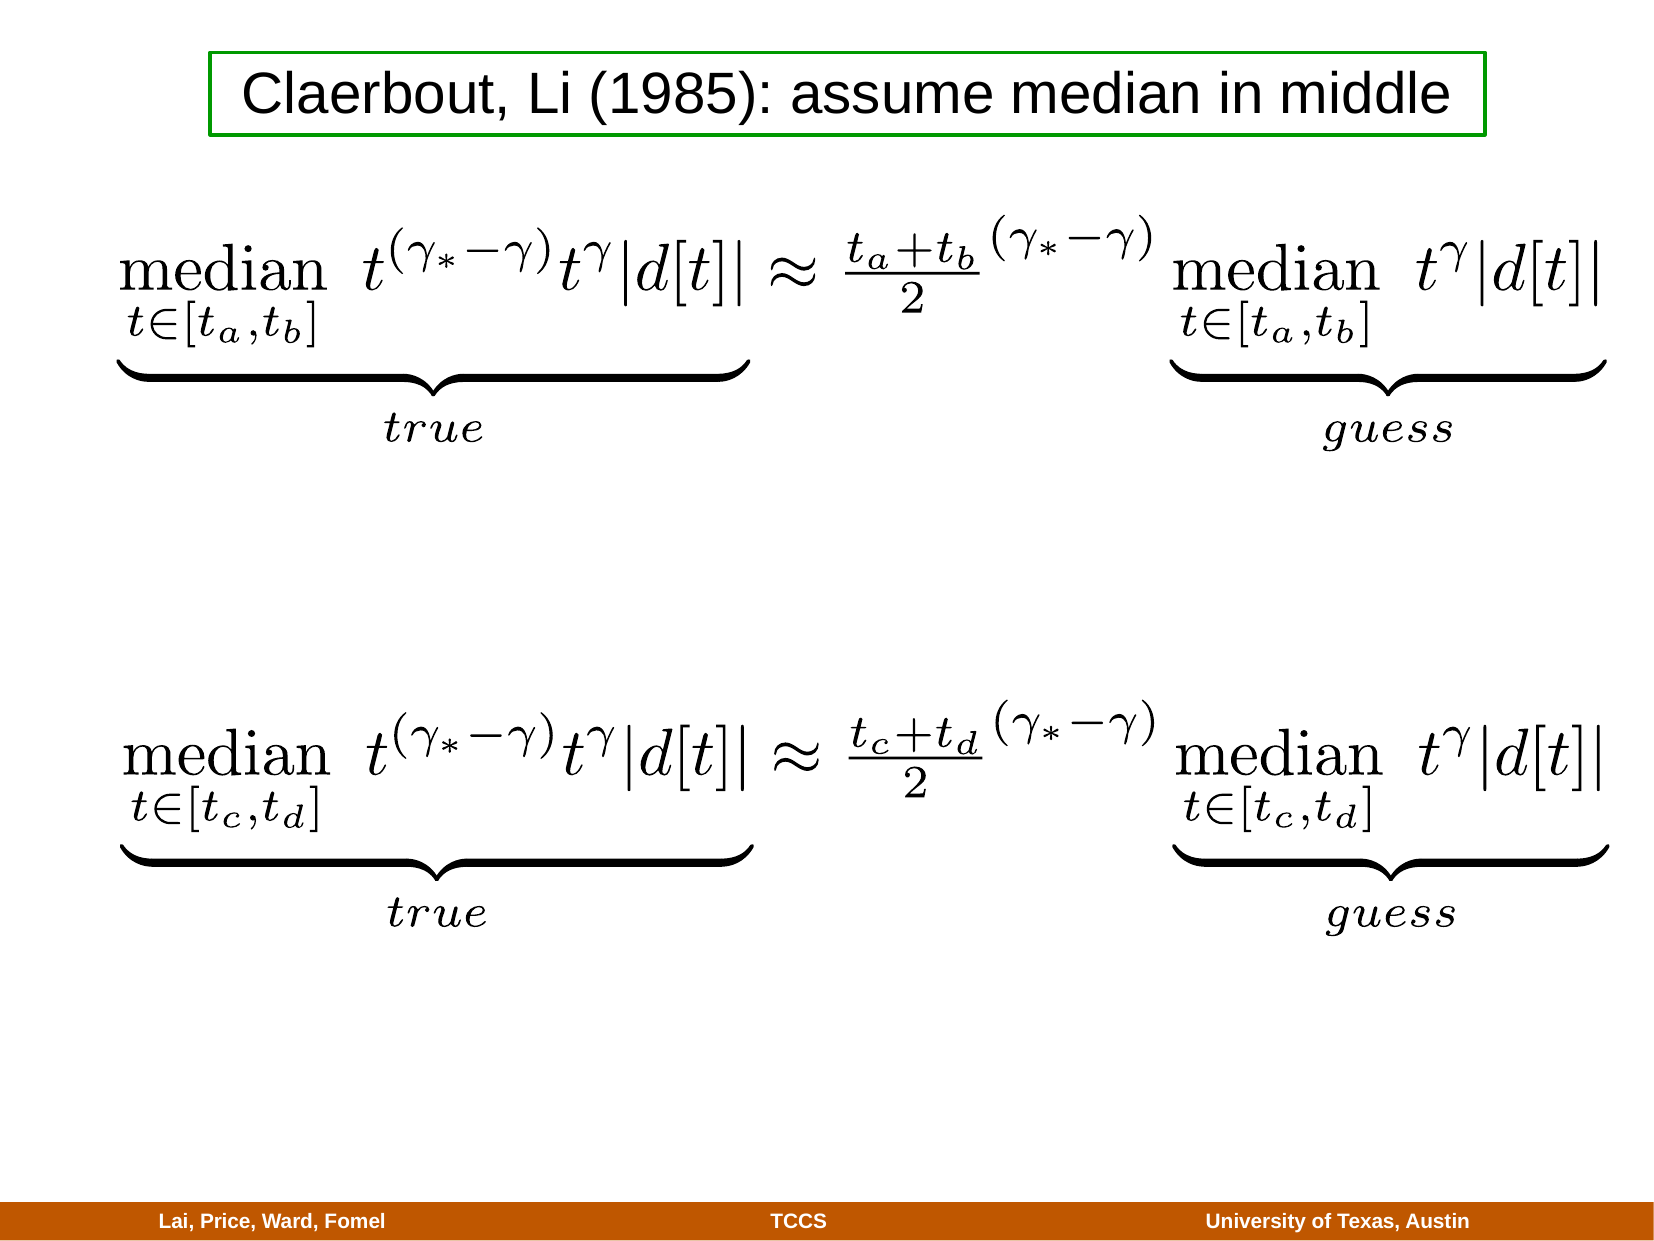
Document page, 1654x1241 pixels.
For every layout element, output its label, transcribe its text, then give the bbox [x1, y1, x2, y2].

text_box Claerbout, Li (1985): assume median in middle [210, 52, 1486, 136]
text_box [120, 699, 1610, 937]
text_box [116, 214, 1607, 452]
